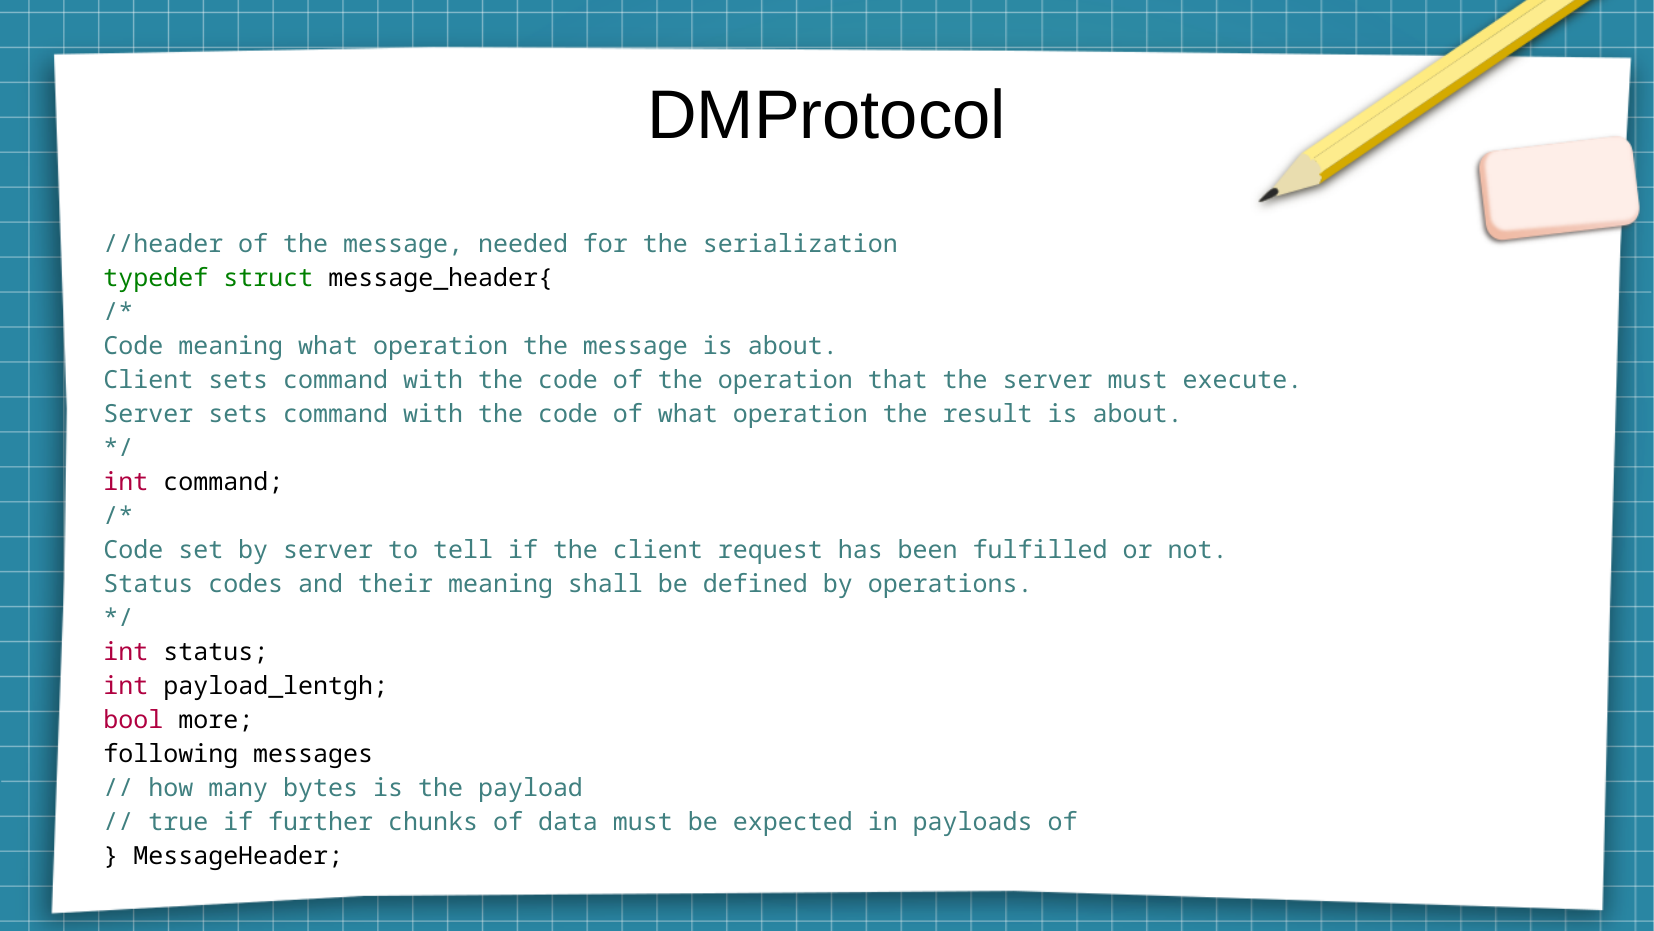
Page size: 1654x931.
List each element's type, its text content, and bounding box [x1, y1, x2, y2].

text_box //header of the message, needed for the serialization typedef struct message_header{ /* Code meaning what operation the message is about. Client sets command with the code of the operation that the server must execute. Server sets command with the code of what operation the result is about. */ int command; /* Code set by server to tell if the client request has been fulfilled or not. Status codes and their meaning shall be defined by operations. */ int status; int payload_lentgh; bool more; following messages // how many bytes is the payload // true if further chunks of data must be expected in payloads of } MessageHeader; [88, 218, 1565, 827]
title DMProtocol [82, 37, 1571, 193]
picture [0, 0, 1654, 931]
